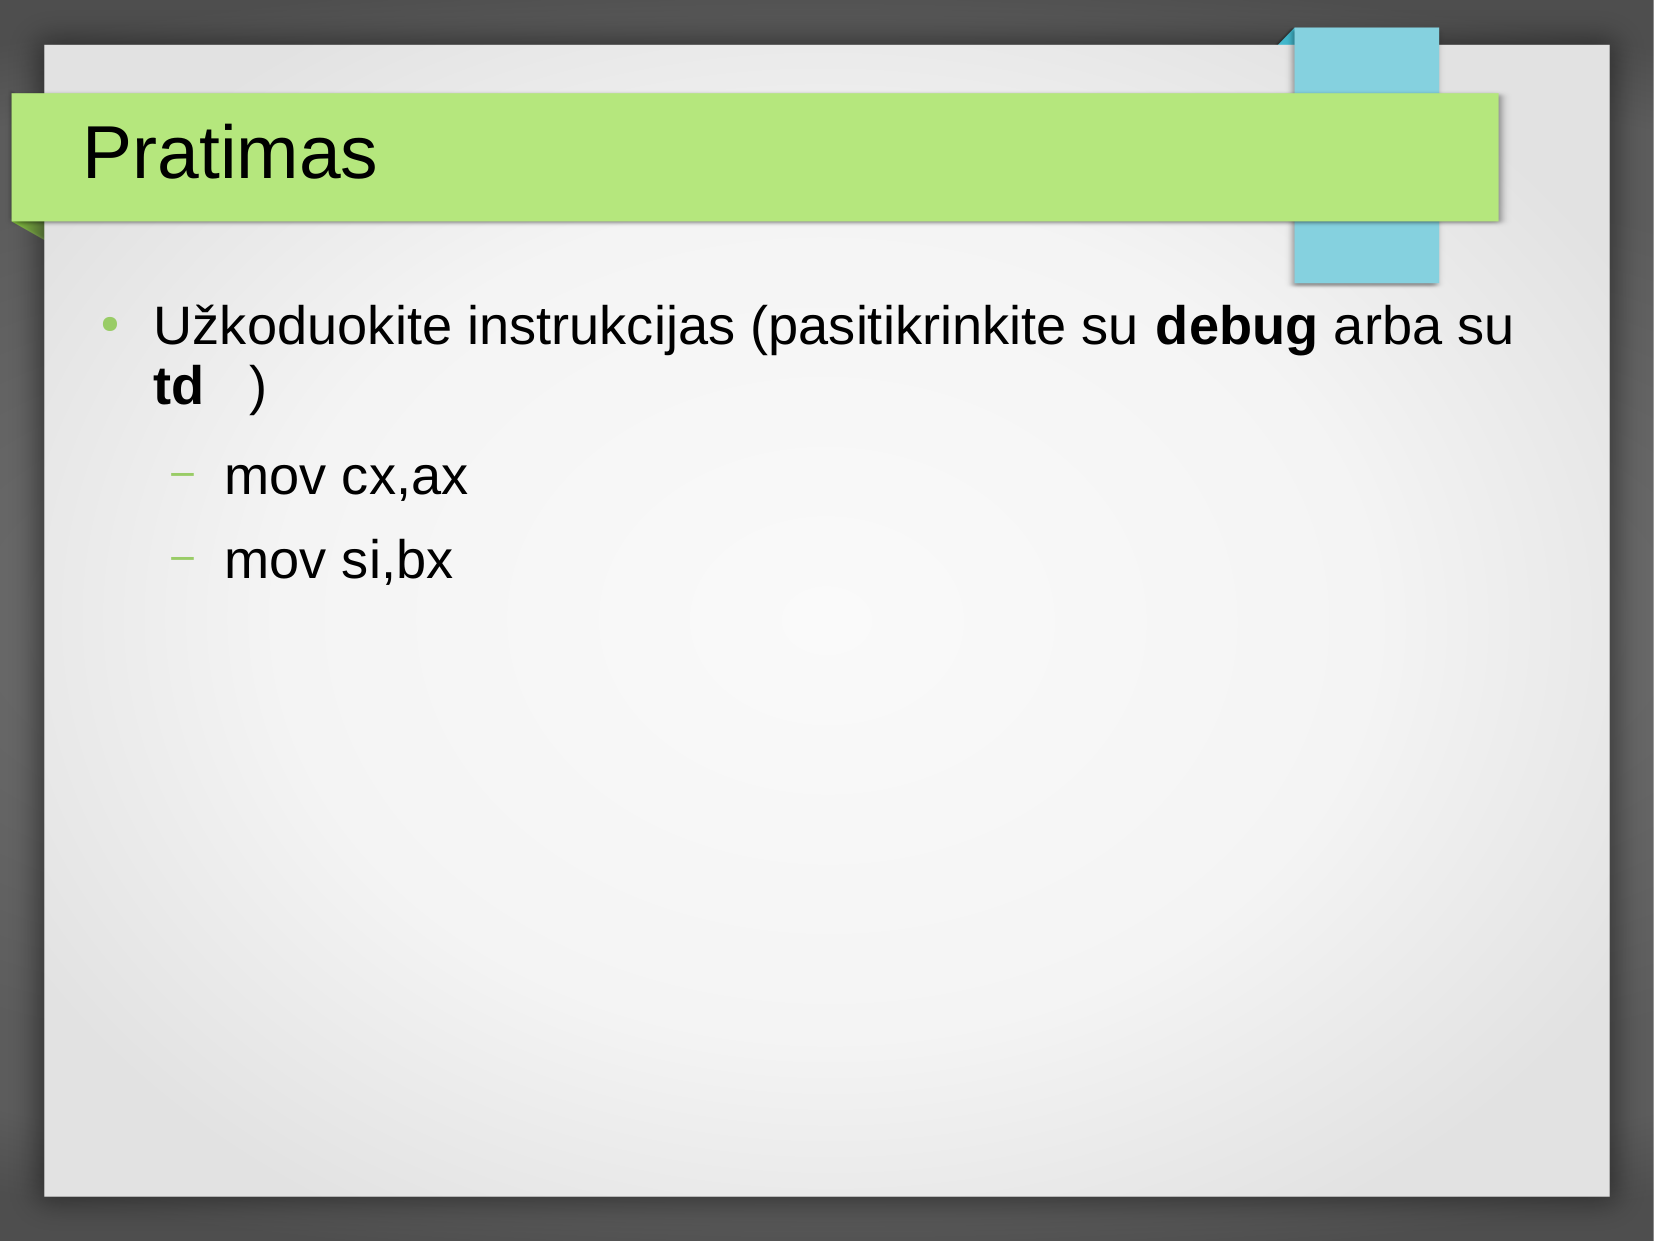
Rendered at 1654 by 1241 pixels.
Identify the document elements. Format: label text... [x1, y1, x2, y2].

list Užkoduokite instrukcijas (pasitikrinkite su debug arba su td ) mov cx,ax mov si,bx [82, 295, 1571, 1015]
picture [0, 0, 1654, 1241]
title Pratimas [82, 49, 1571, 257]
